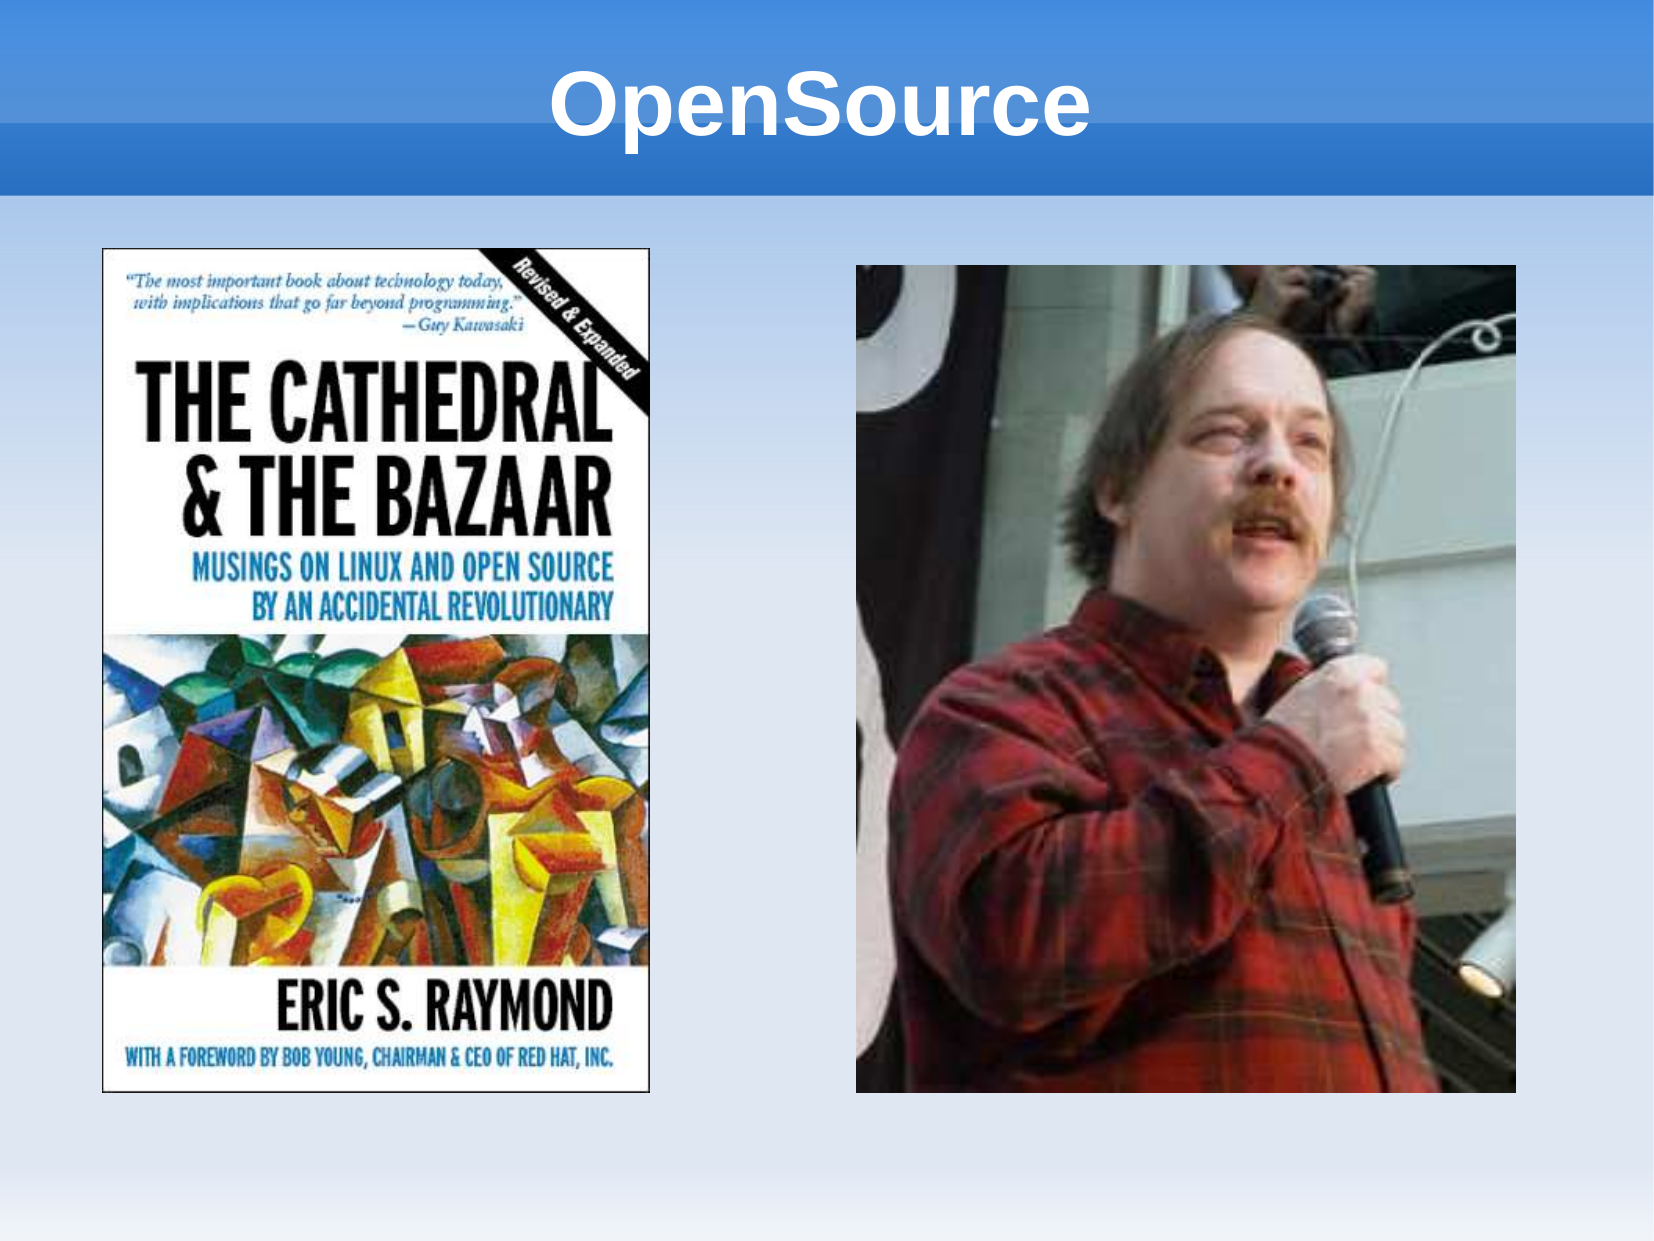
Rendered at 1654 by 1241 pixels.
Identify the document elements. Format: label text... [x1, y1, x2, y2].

title OpenSource [76, 7, 1565, 200]
picture [0, 0, 1654, 1241]
